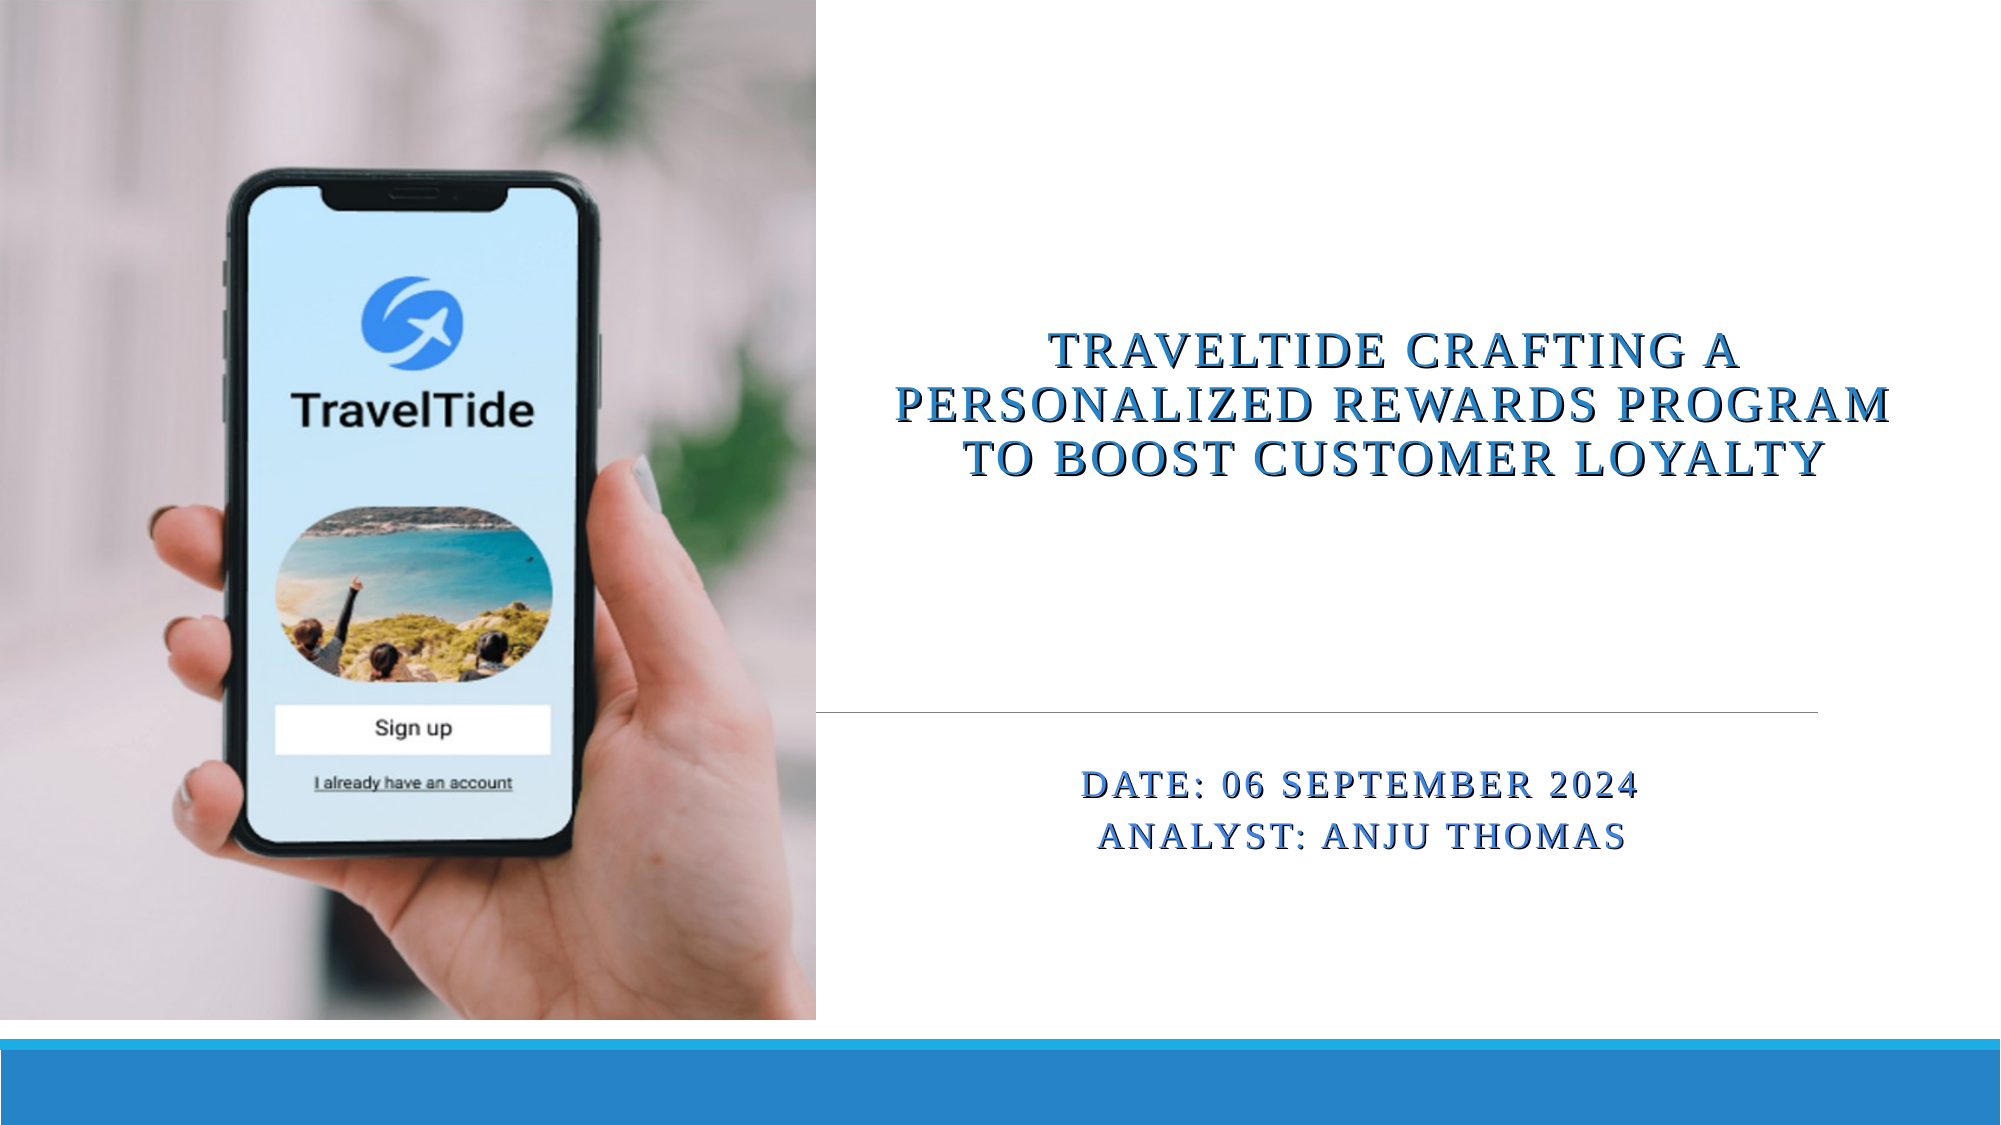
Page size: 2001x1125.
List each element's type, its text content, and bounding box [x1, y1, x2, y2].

picture [0, 0, 816, 1020]
subtitle Traveltide Crafting a Personalized Rewards Program to Boost Customer Loyalty [864, 316, 1924, 592]
text_box Date: 06 September 2024 Analyst: Anju Thomas [878, 744, 1843, 967]
